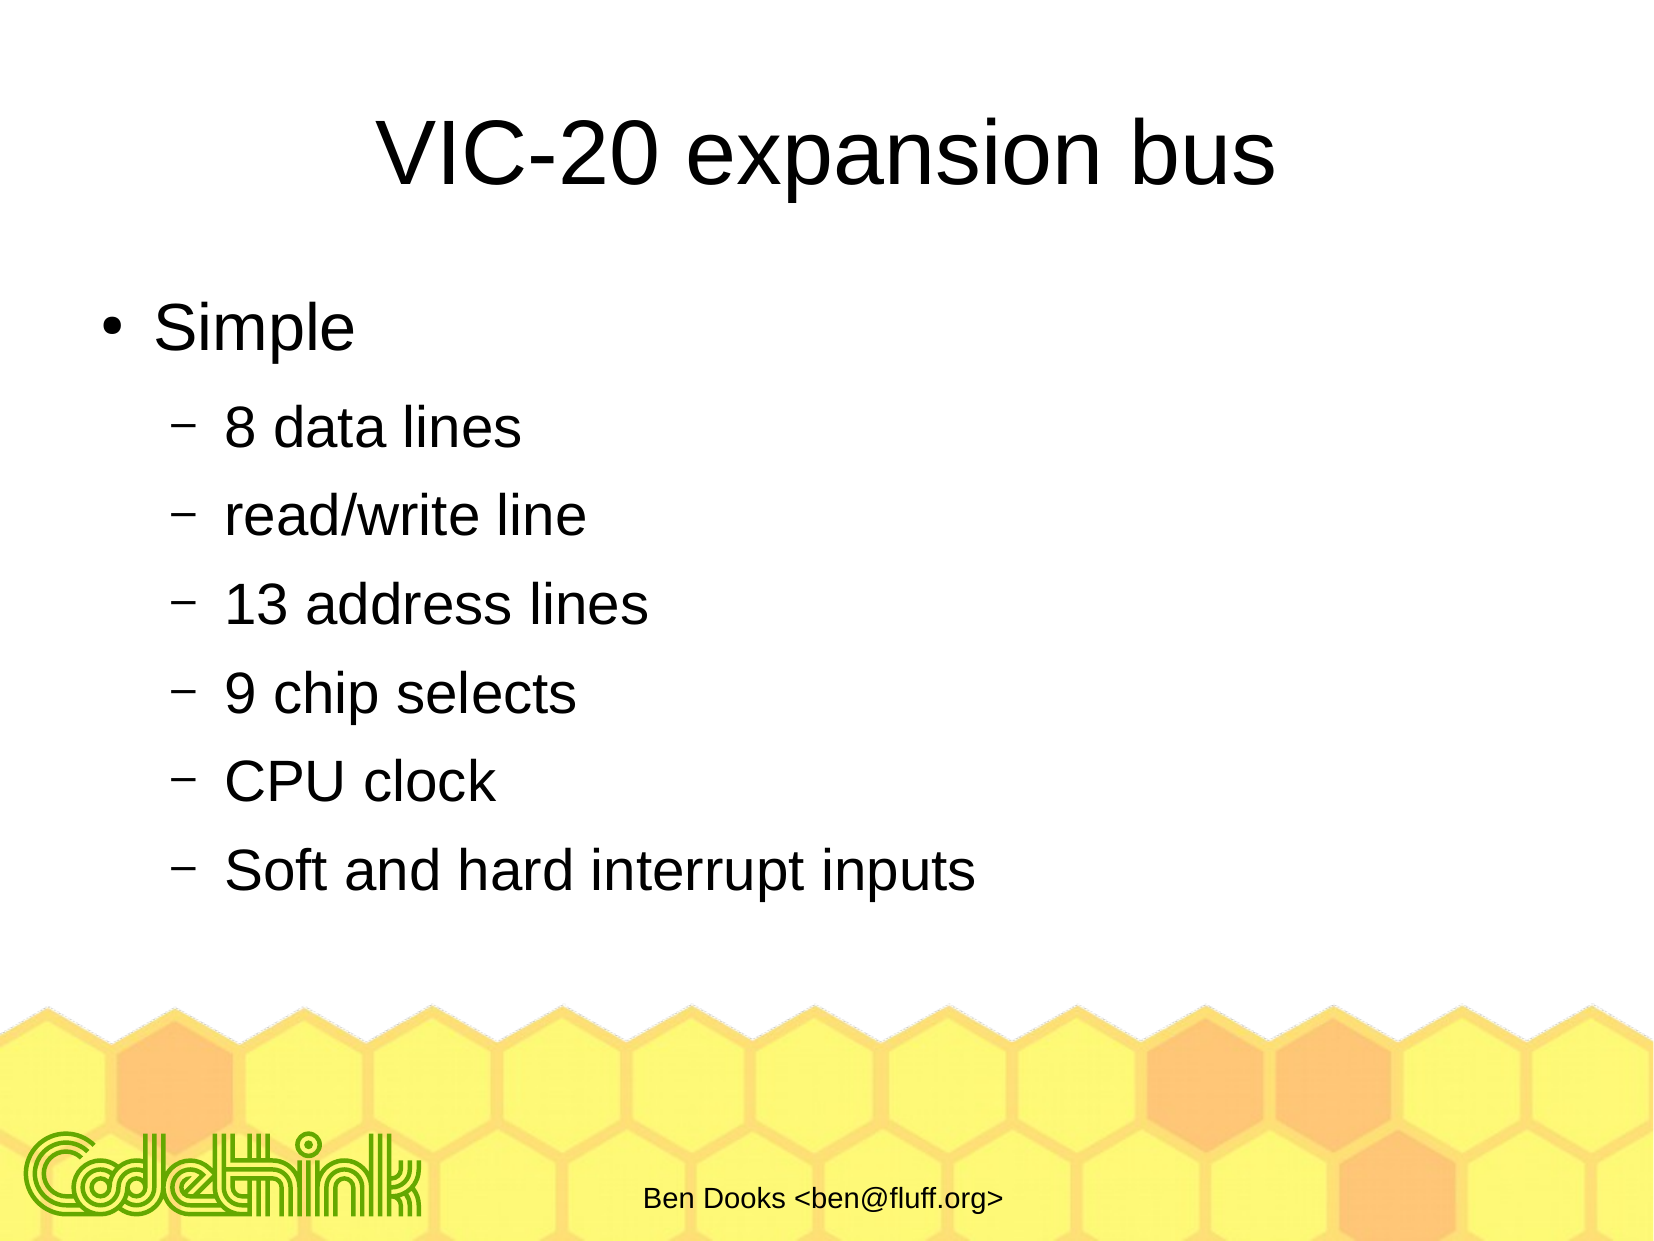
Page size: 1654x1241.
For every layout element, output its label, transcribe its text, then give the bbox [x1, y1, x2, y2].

list Simple 8 data lines read/write line 13 address lines 9 chip selects CPU clock Soft and hard interrupt inputs [82, 290, 1571, 1010]
picture [0, 1001, 1654, 1241]
title VIC-20 expansion bus [82, 49, 1571, 257]
